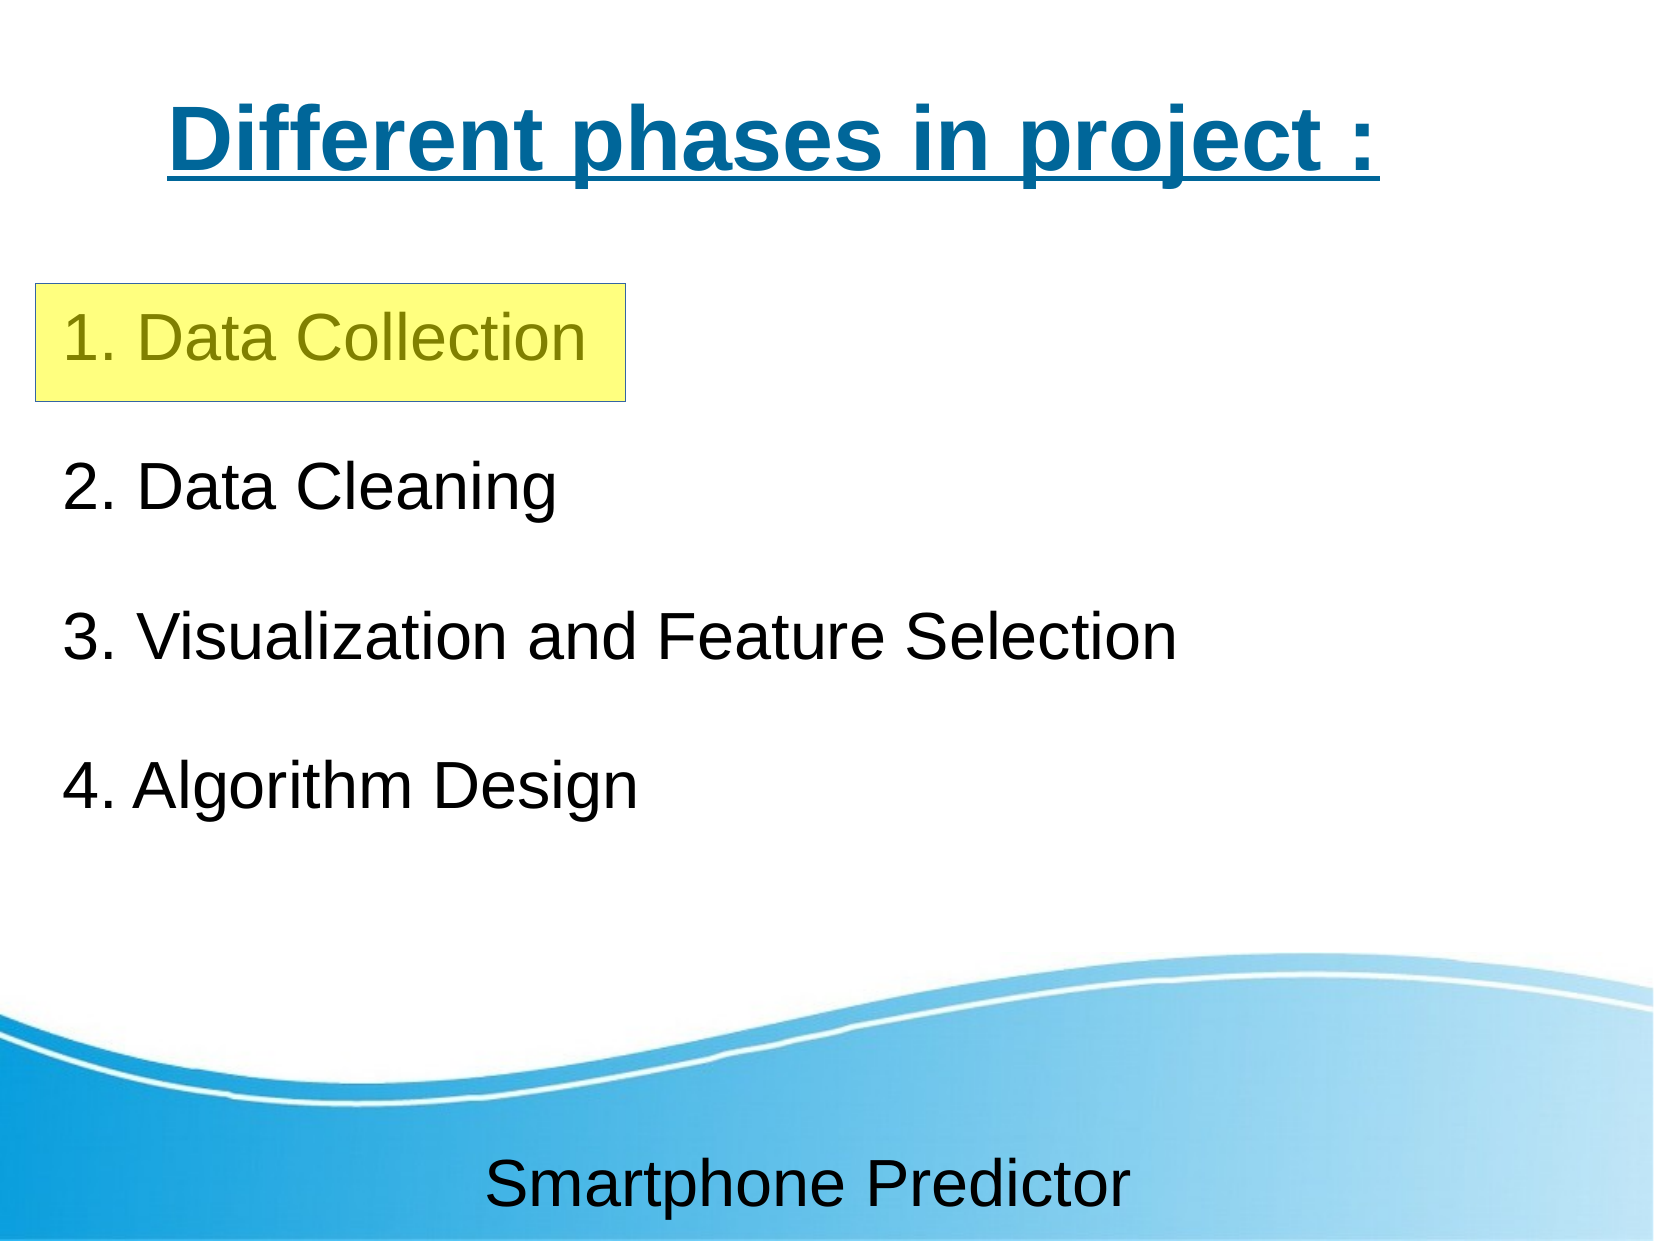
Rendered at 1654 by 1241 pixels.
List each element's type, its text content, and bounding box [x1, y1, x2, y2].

picture [0, 952, 1654, 1241]
text_box [35, 283, 626, 402]
title Different phases in project : [106, 35, 1441, 243]
text_box 1. Data Collection 2. Data Cleaning 3. Visualization and Feature Selection 4. Algorithm Design [47, 292, 1195, 828]
list Smartphone Predictor [413, 1145, 1264, 1231]
